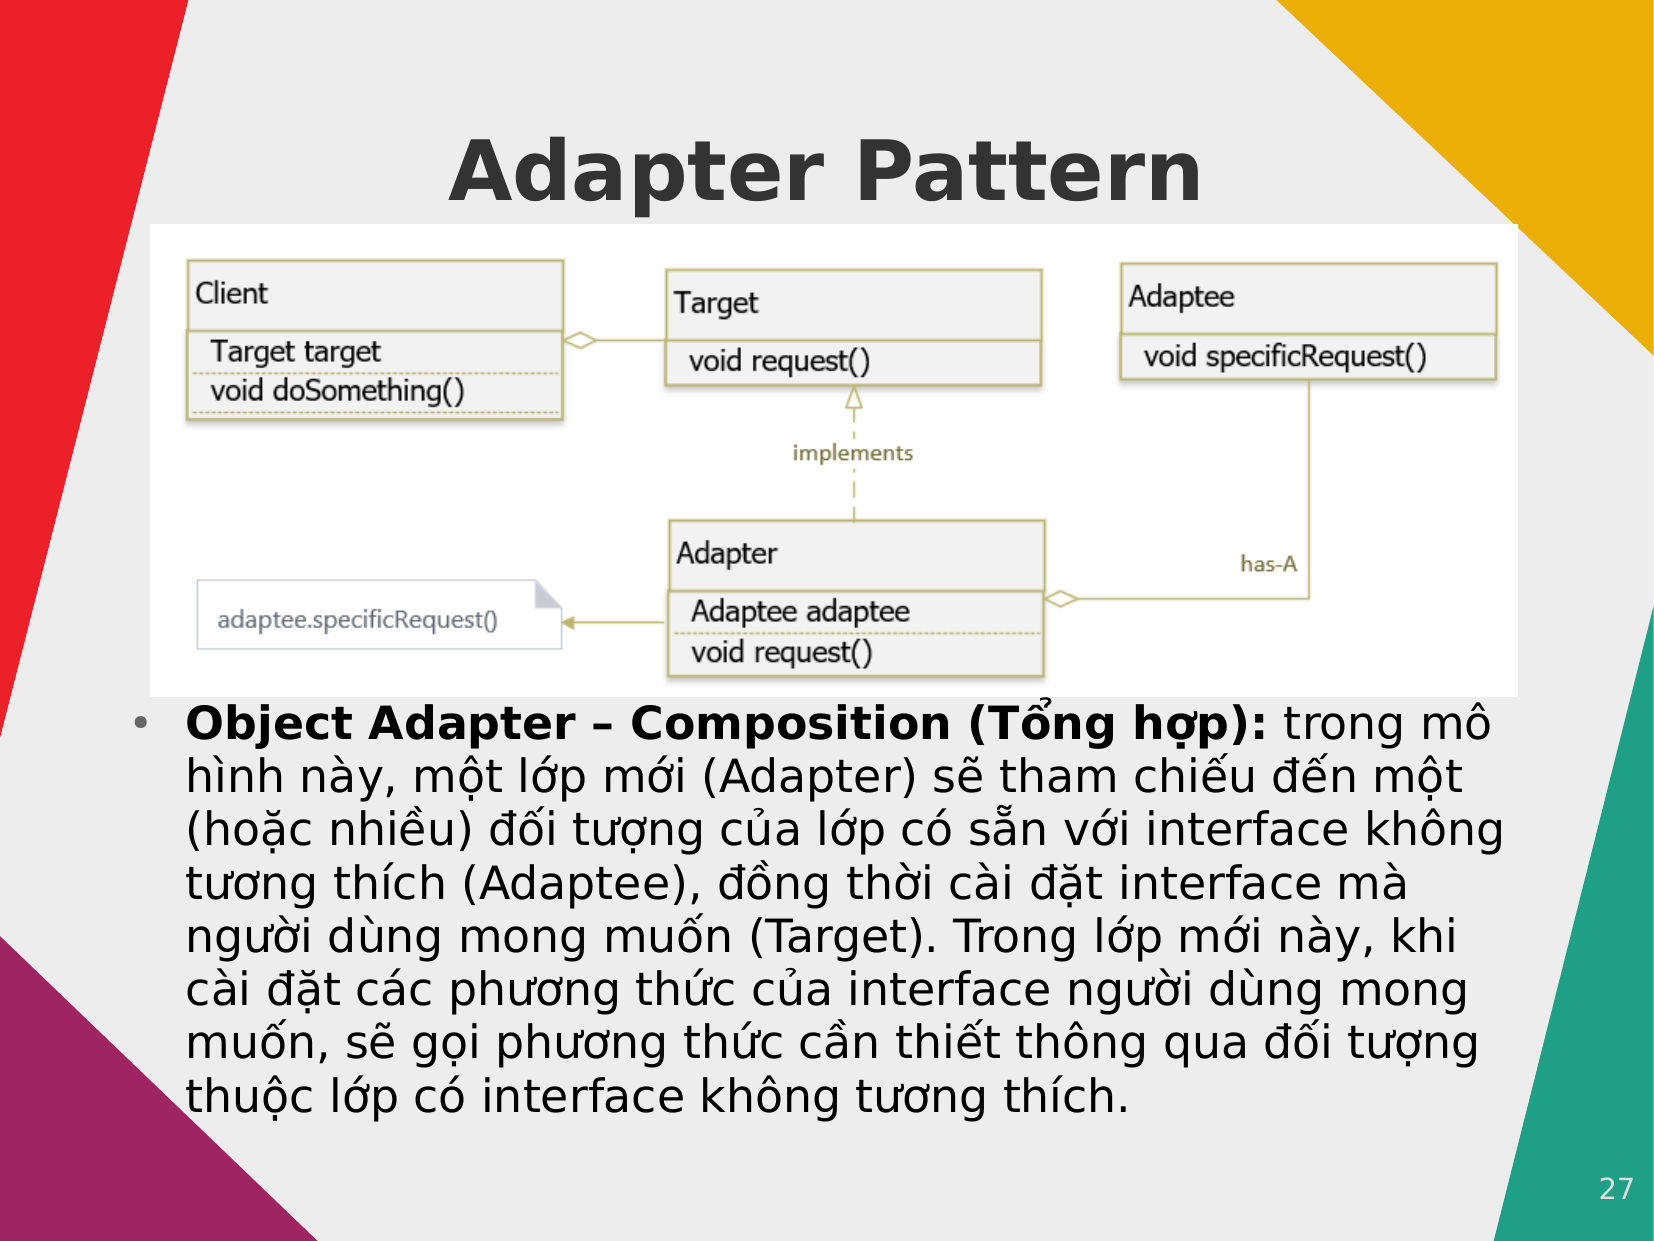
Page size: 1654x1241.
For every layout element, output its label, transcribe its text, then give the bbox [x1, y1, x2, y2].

title Adapter Pattern [114, 73, 1539, 271]
picture [150, 224, 1518, 697]
list Object Adapter – Composition (Tổng hợp): trong mô hình này, một lớp mới (Adapter) sẽ tham chiếu đến một (hoặc nhiều) đối tượng của lớp có sẵn với interface không tương thích (Adaptee), đồng thời cài đặt interface mà người dùng mong muốn (Target). Trong lớp mới này, khi cài đặt các phương thức của interface người dùng mong muốn, sẽ gọi phương thức cần thiết thông qua đối tượng thuộc lớp có interface không tương thích. [114, 696, 1539, 1231]
